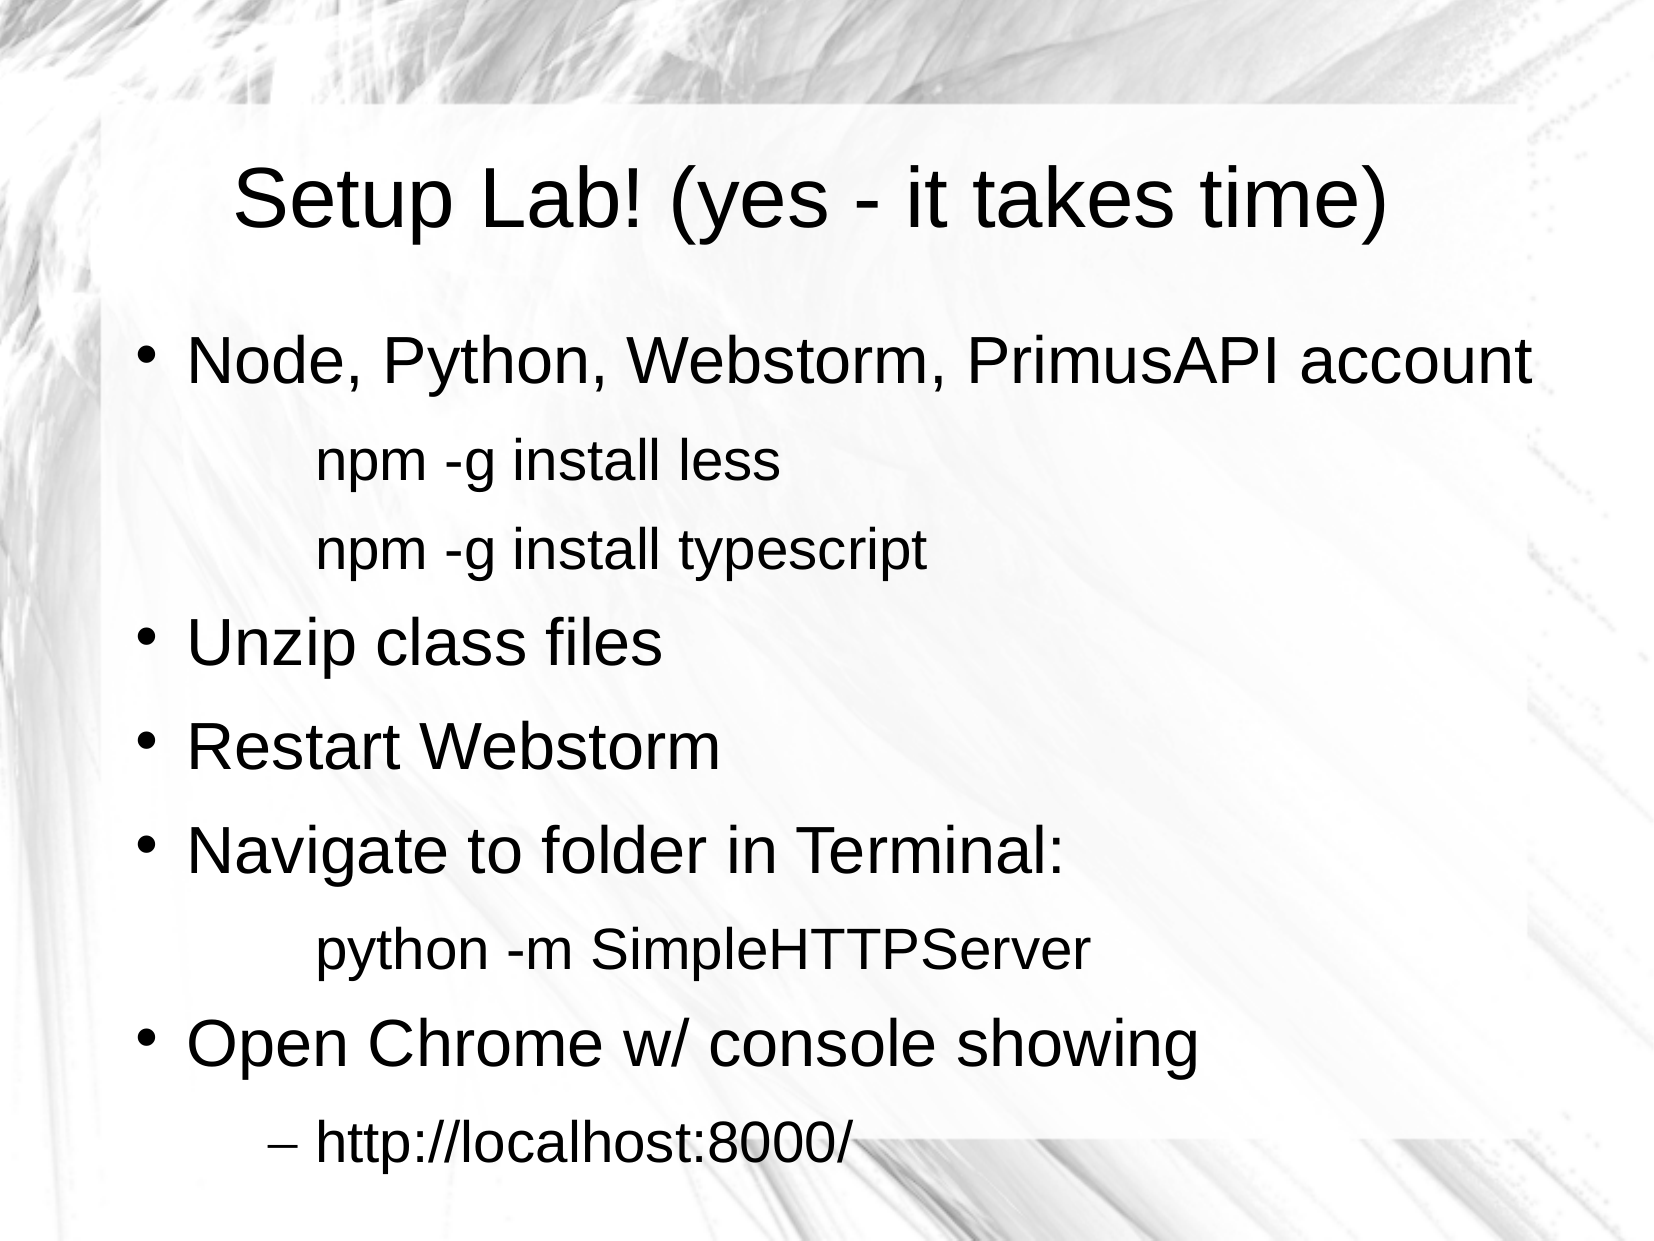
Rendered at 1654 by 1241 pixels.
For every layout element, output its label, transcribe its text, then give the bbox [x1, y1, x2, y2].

picture [0, 0, 1654, 1241]
title Setup Lab! (yes - it takes time) [118, 112, 1506, 281]
list Node, Python, Webstorm, PrimusAPI account npm -g install less npm -g install typescript Unzip class files Restart Webstorm Navigate to folder in Terminal: python -m SimpleHTTPServer Open Chrome w/ console showing http://localhost:8000/ [118, 319, 1571, 1176]
